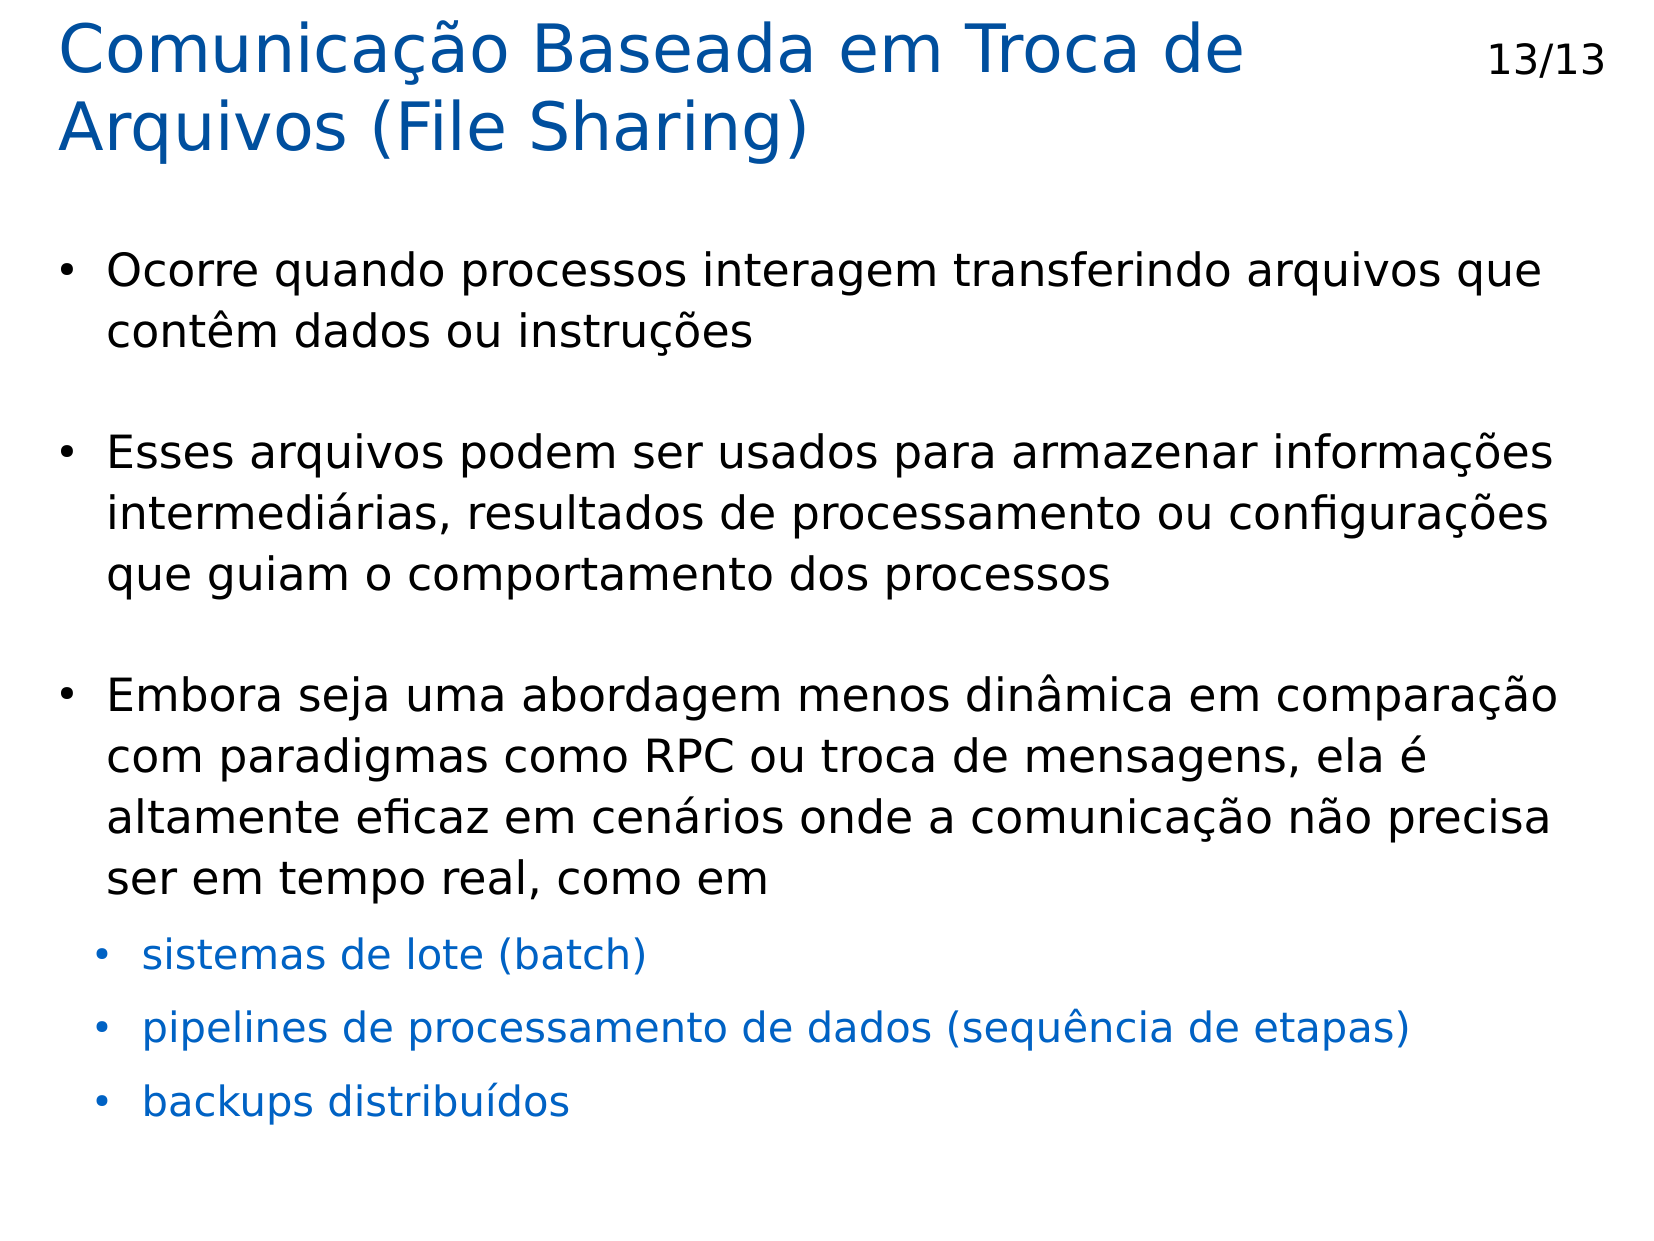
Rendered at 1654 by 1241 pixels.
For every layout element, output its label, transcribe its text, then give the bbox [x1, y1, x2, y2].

list Ocorre quando processos interagem transferindo arquivos que contêm dados ou instruções Esses arquivos podem ser usados para armazenar informações intermediárias, resultados de processamento ou configurações que guiam o comportamento dos processos Embora seja uma abordagem menos dinâmica em comparação com paradigmas como RPC ou troca de mensagens, ela é altamente eficaz em cenários onde a comunicação não precisa ser em tempo real, como em sistemas de lote (batch) pipelines de processamento de dados (sequência de etapas) backups distribuídos [59, 236, 1595, 1211]
title Comunicação Baseada em Troca de Arquivos (File Sharing) [59, 10, 1506, 167]
